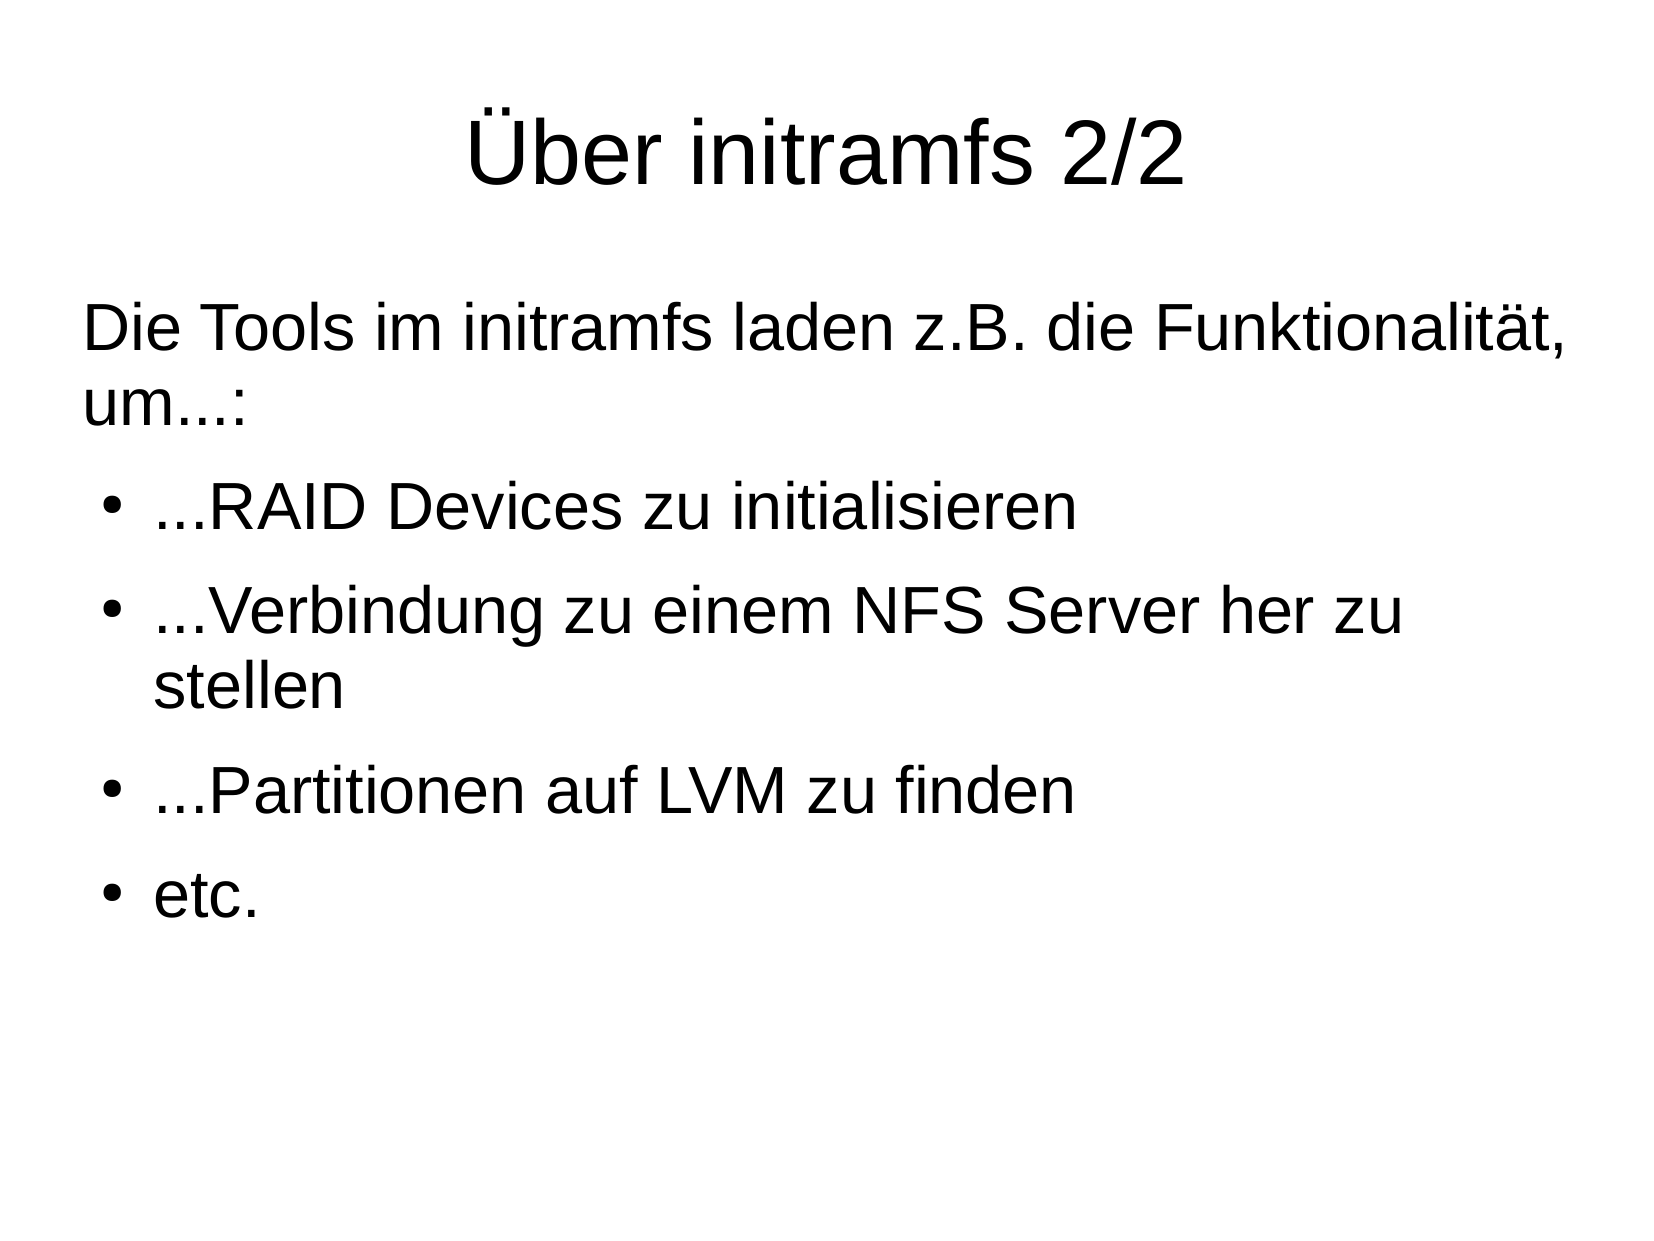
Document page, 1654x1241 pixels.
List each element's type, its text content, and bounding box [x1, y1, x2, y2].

list Die Tools im initramfs laden z.B. die Funktionalität, um...: ...RAID Devices zu initialisieren ...Verbindung zu einem NFS Server her zu stellen ...Partitionen auf LVM zu finden etc. [82, 290, 1571, 1010]
title Über initramfs 2/2 [82, 49, 1571, 257]
